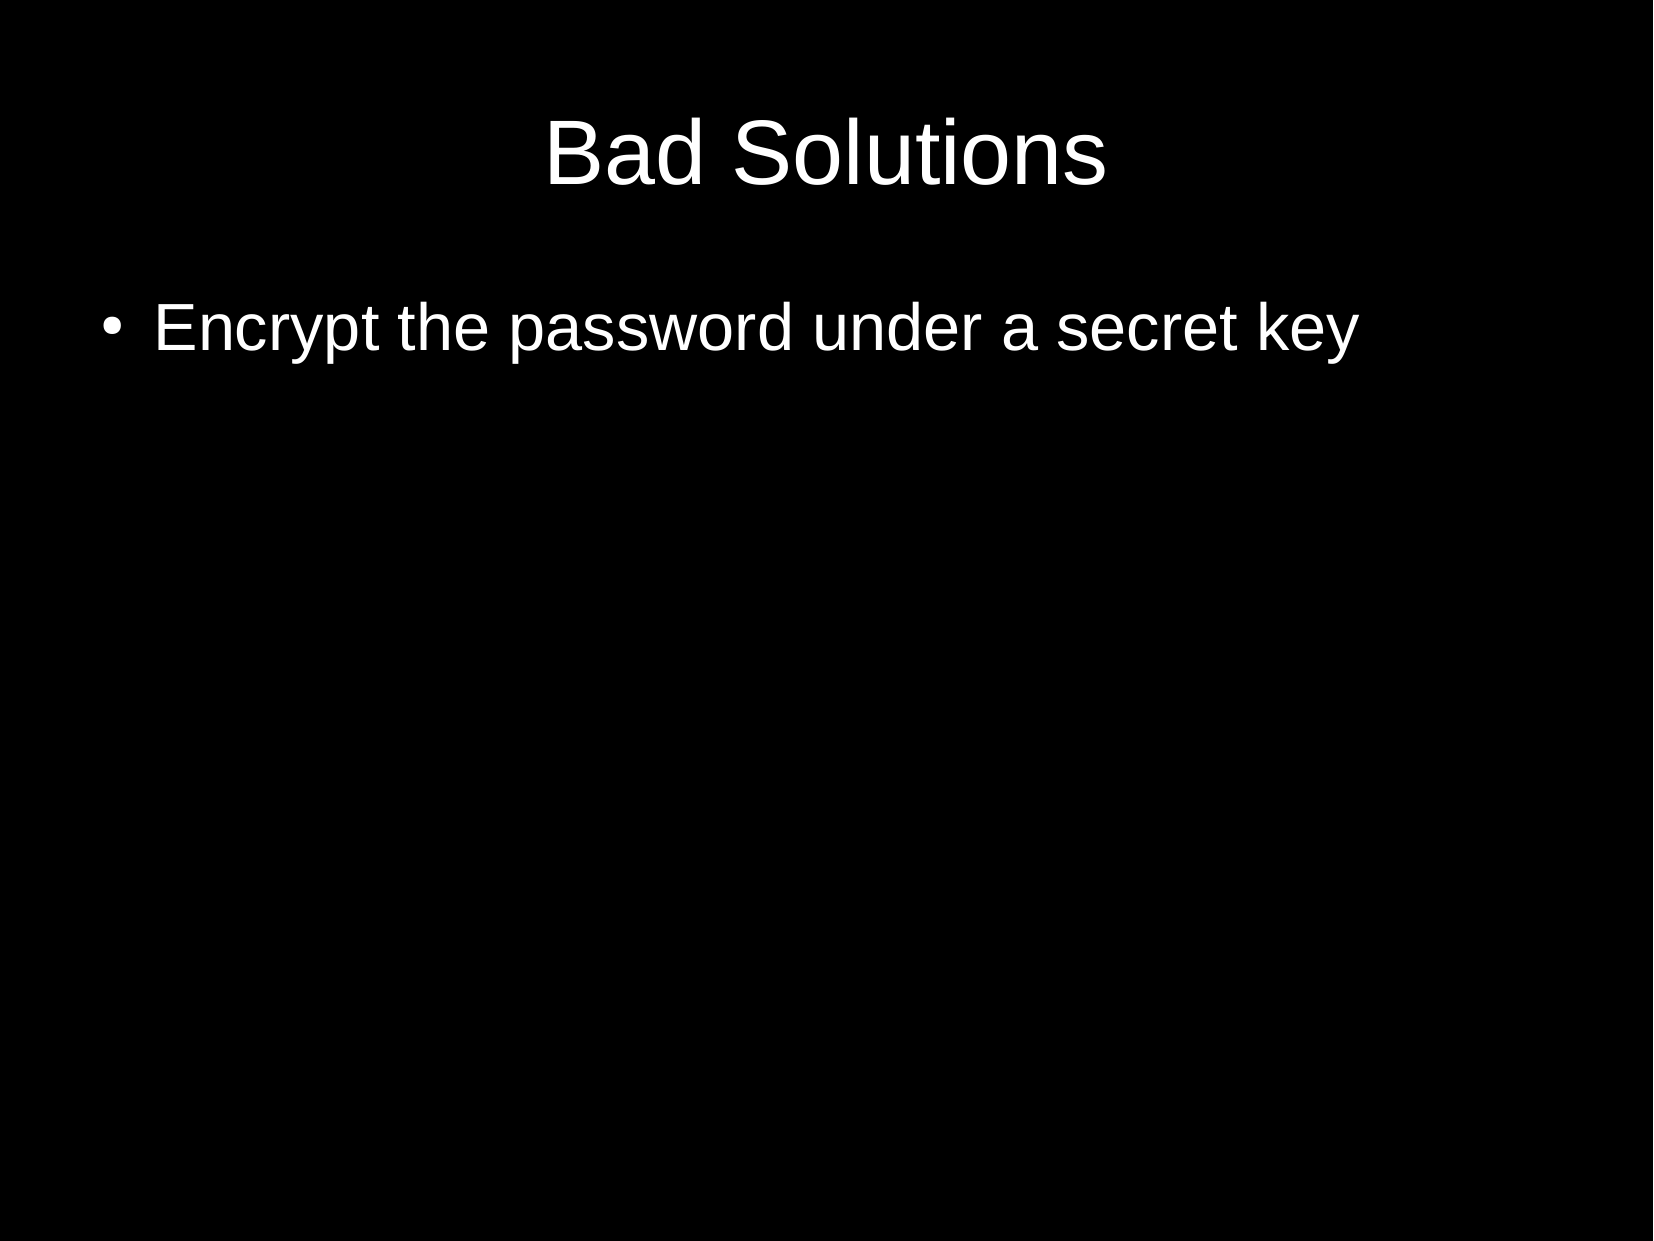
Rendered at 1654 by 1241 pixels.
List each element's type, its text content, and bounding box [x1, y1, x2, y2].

title Bad Solutions [82, 49, 1571, 257]
list Encrypt the password under a secret key [82, 290, 1571, 1171]
